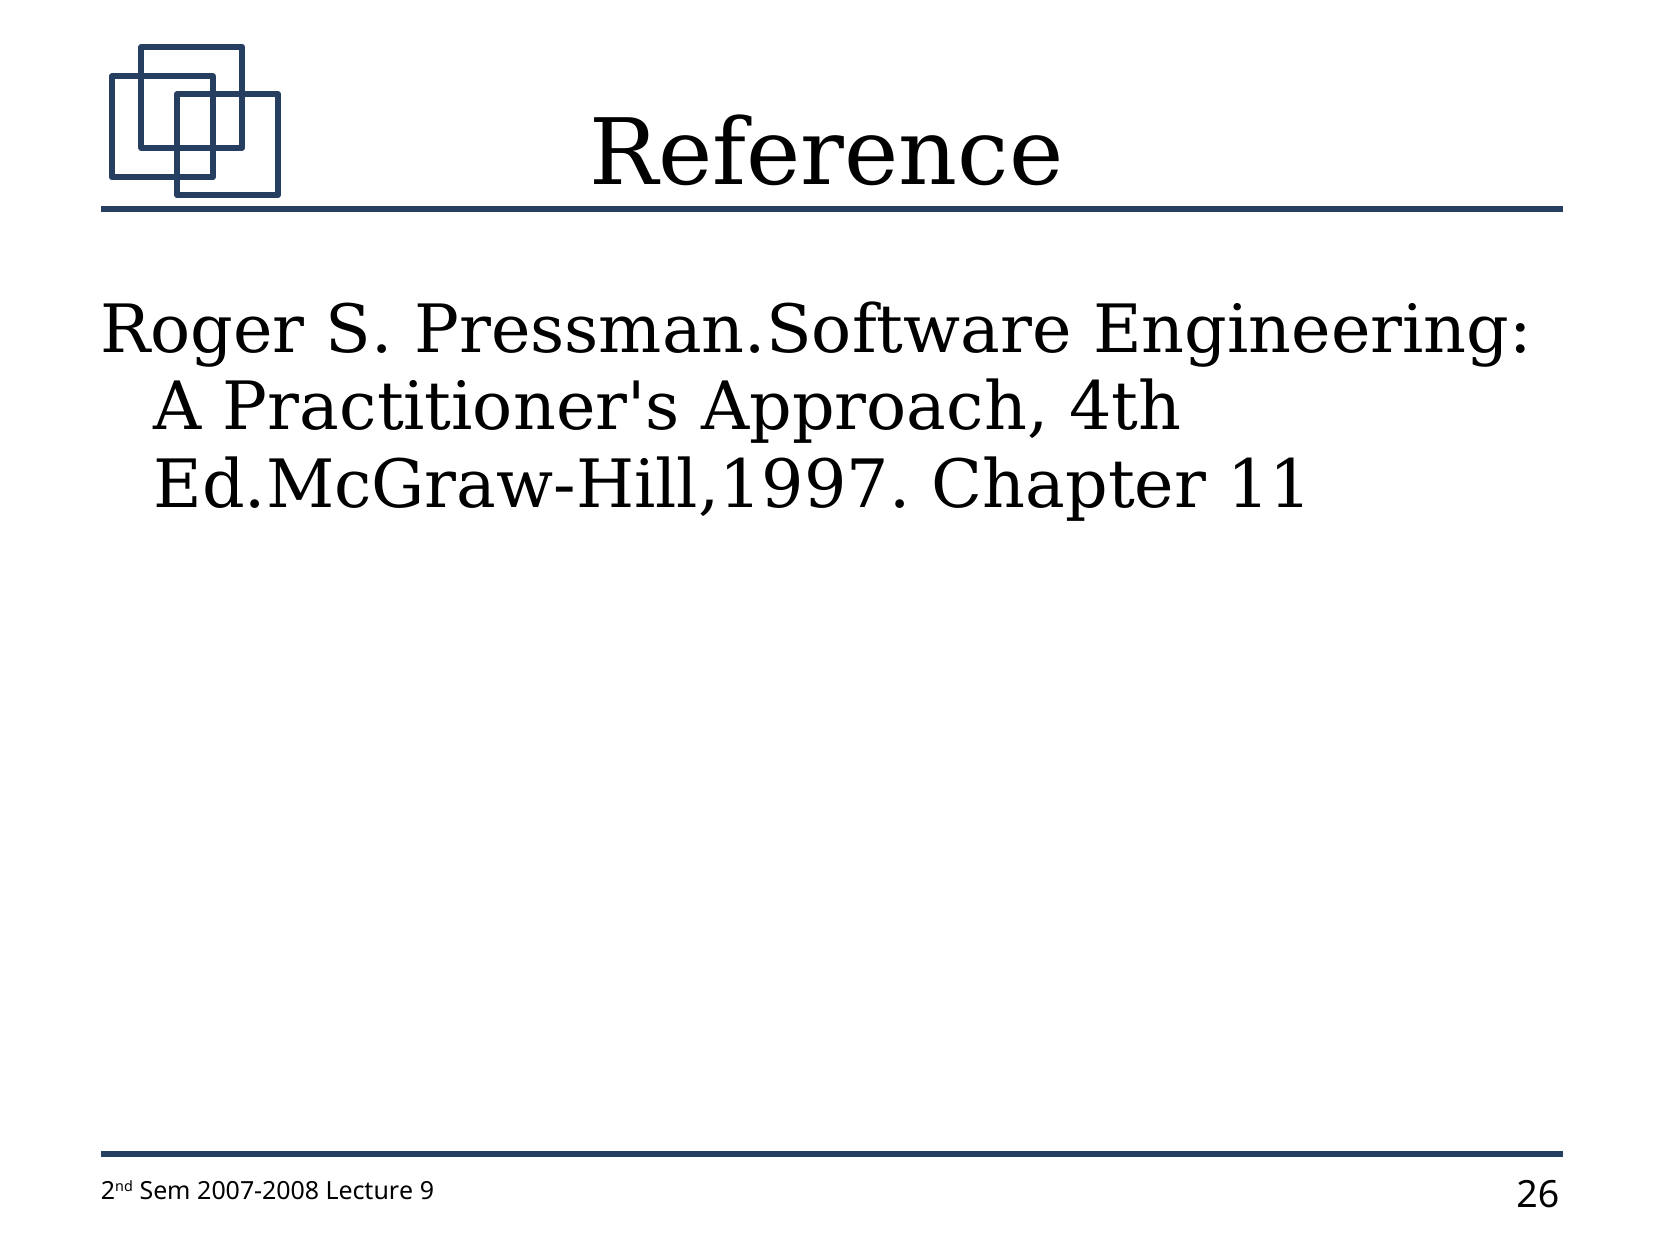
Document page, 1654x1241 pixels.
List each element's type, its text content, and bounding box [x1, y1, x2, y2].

title Reference [82, 49, 1571, 257]
list Roger S. Pressman.Software Engineering: A Practitioner's Approach, 4th Ed.McGraw-Hill,1997. Chapter 11 [82, 290, 1571, 1109]
